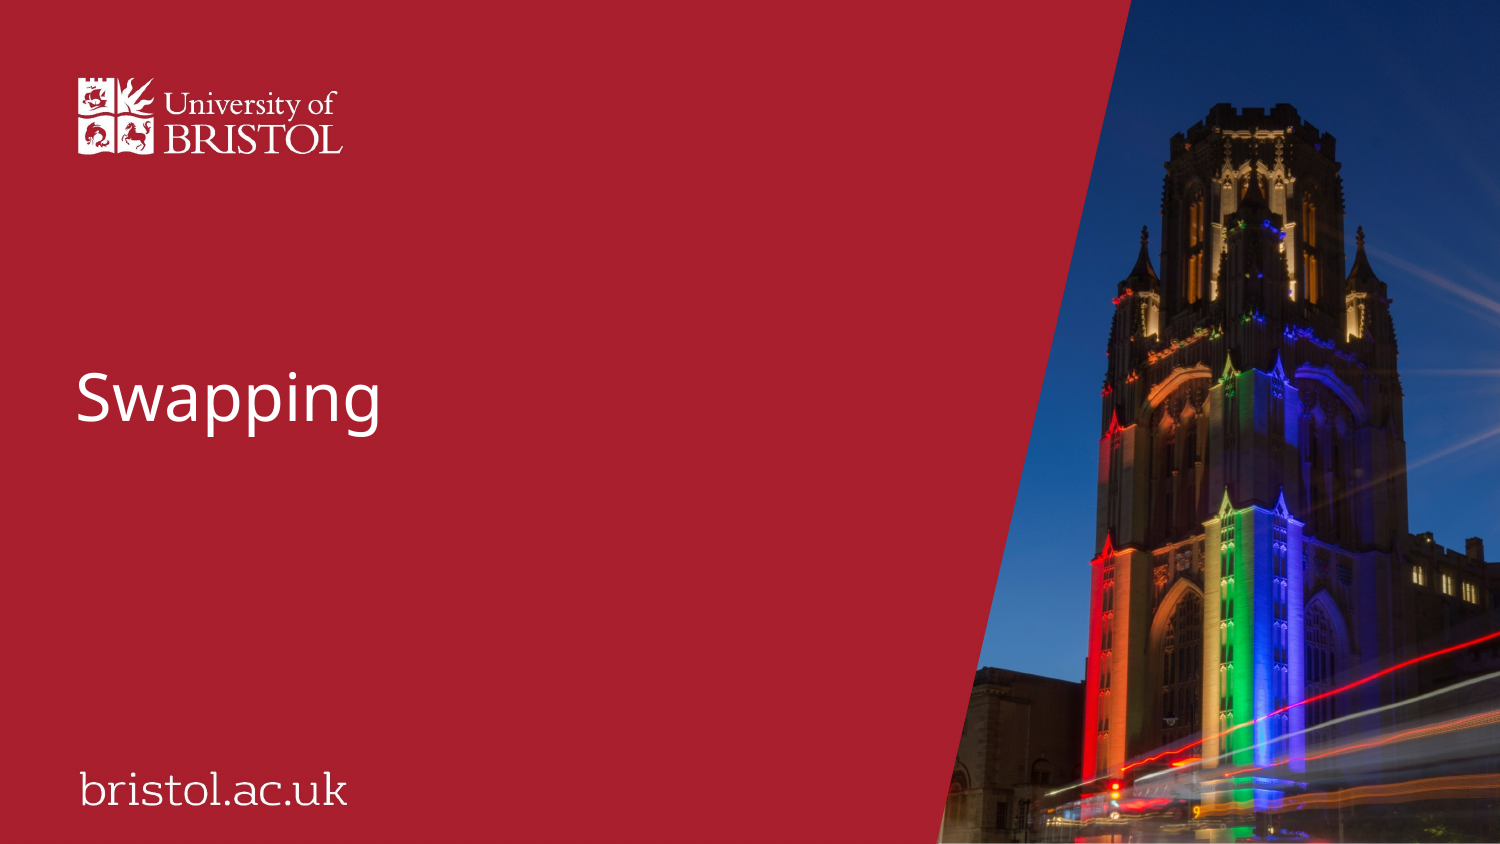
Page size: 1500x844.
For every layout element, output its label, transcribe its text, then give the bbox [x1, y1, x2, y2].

title Swapping [60, 262, 924, 443]
